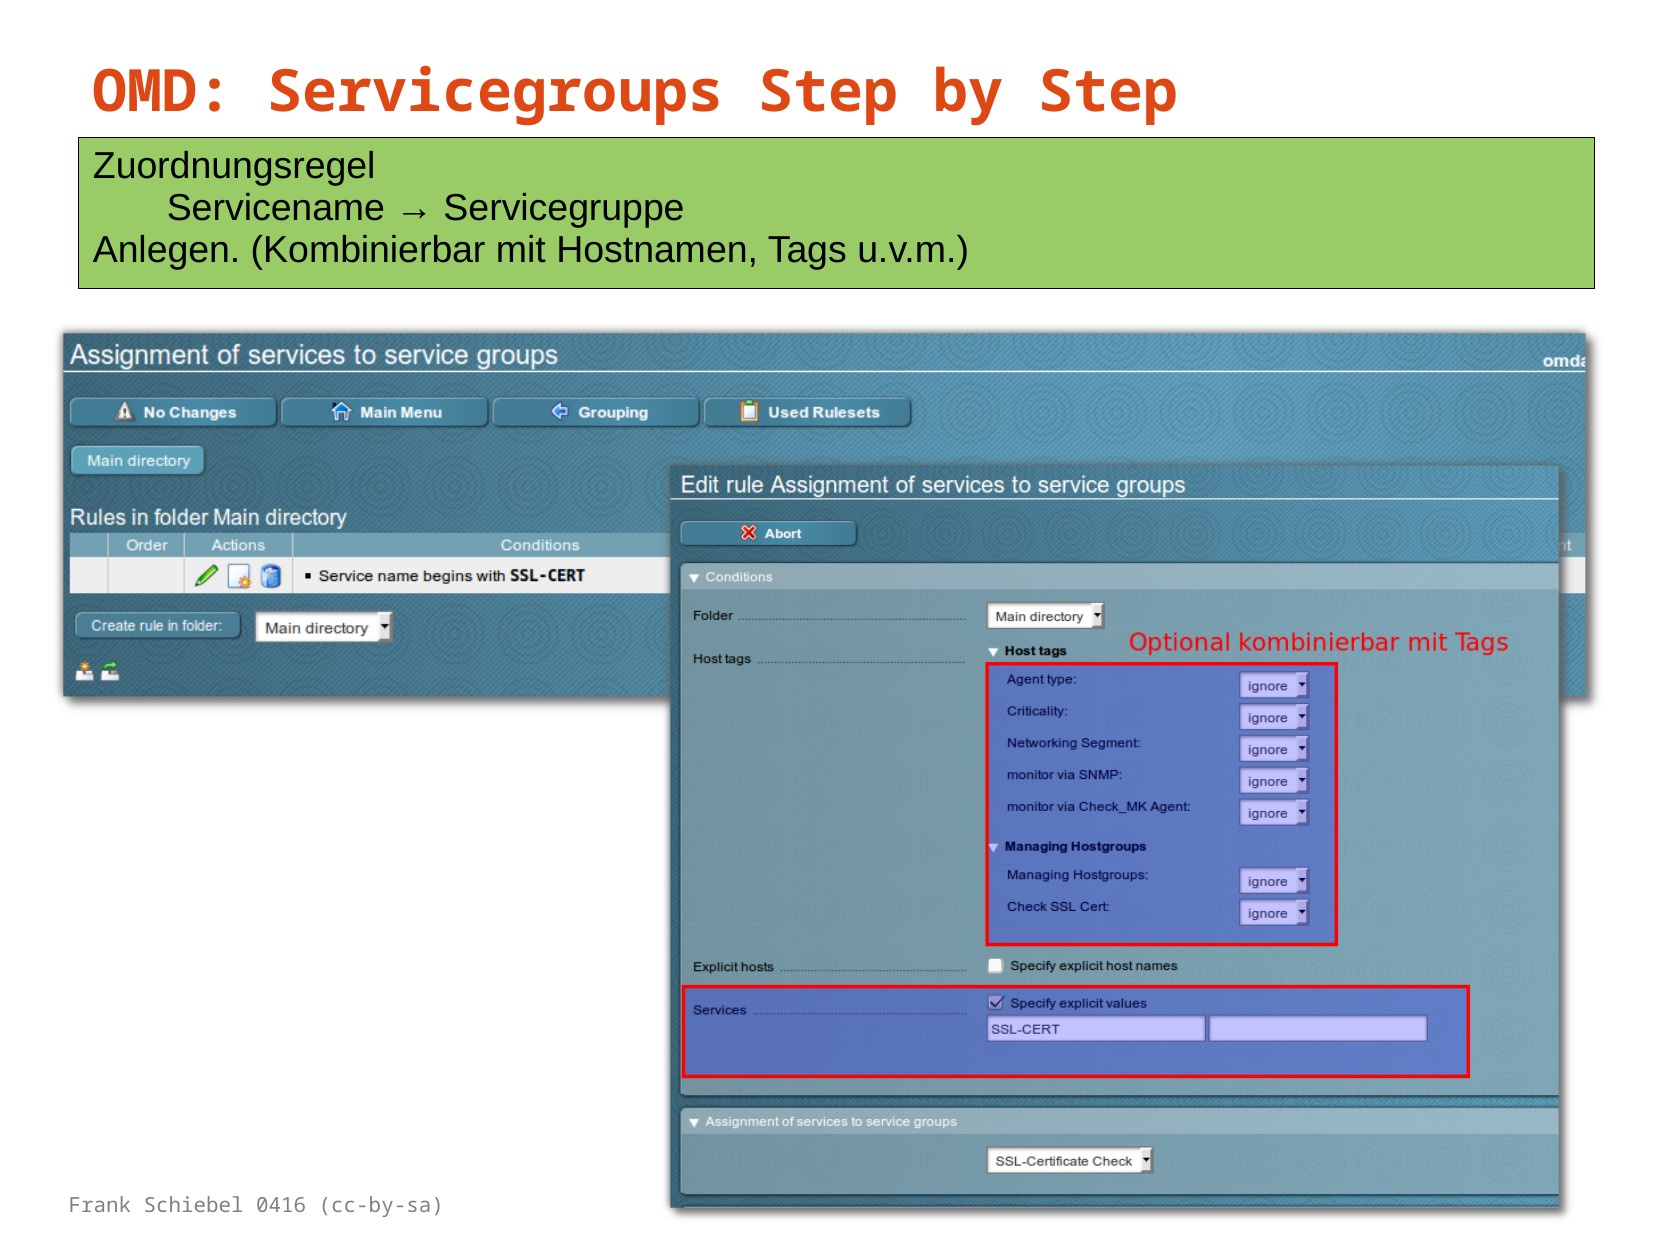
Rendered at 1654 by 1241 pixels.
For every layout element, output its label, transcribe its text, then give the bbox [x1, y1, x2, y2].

picture [50, 320, 1607, 1226]
text_box OMD: Servicegroups Step by Step [78, 42, 1449, 117]
text_box Zuordnungsregel Servicename → Servicegruppe Anlegen. (Kombinierbar mit Hostnamen, Tags u.v.m.) [78, 137, 1595, 289]
